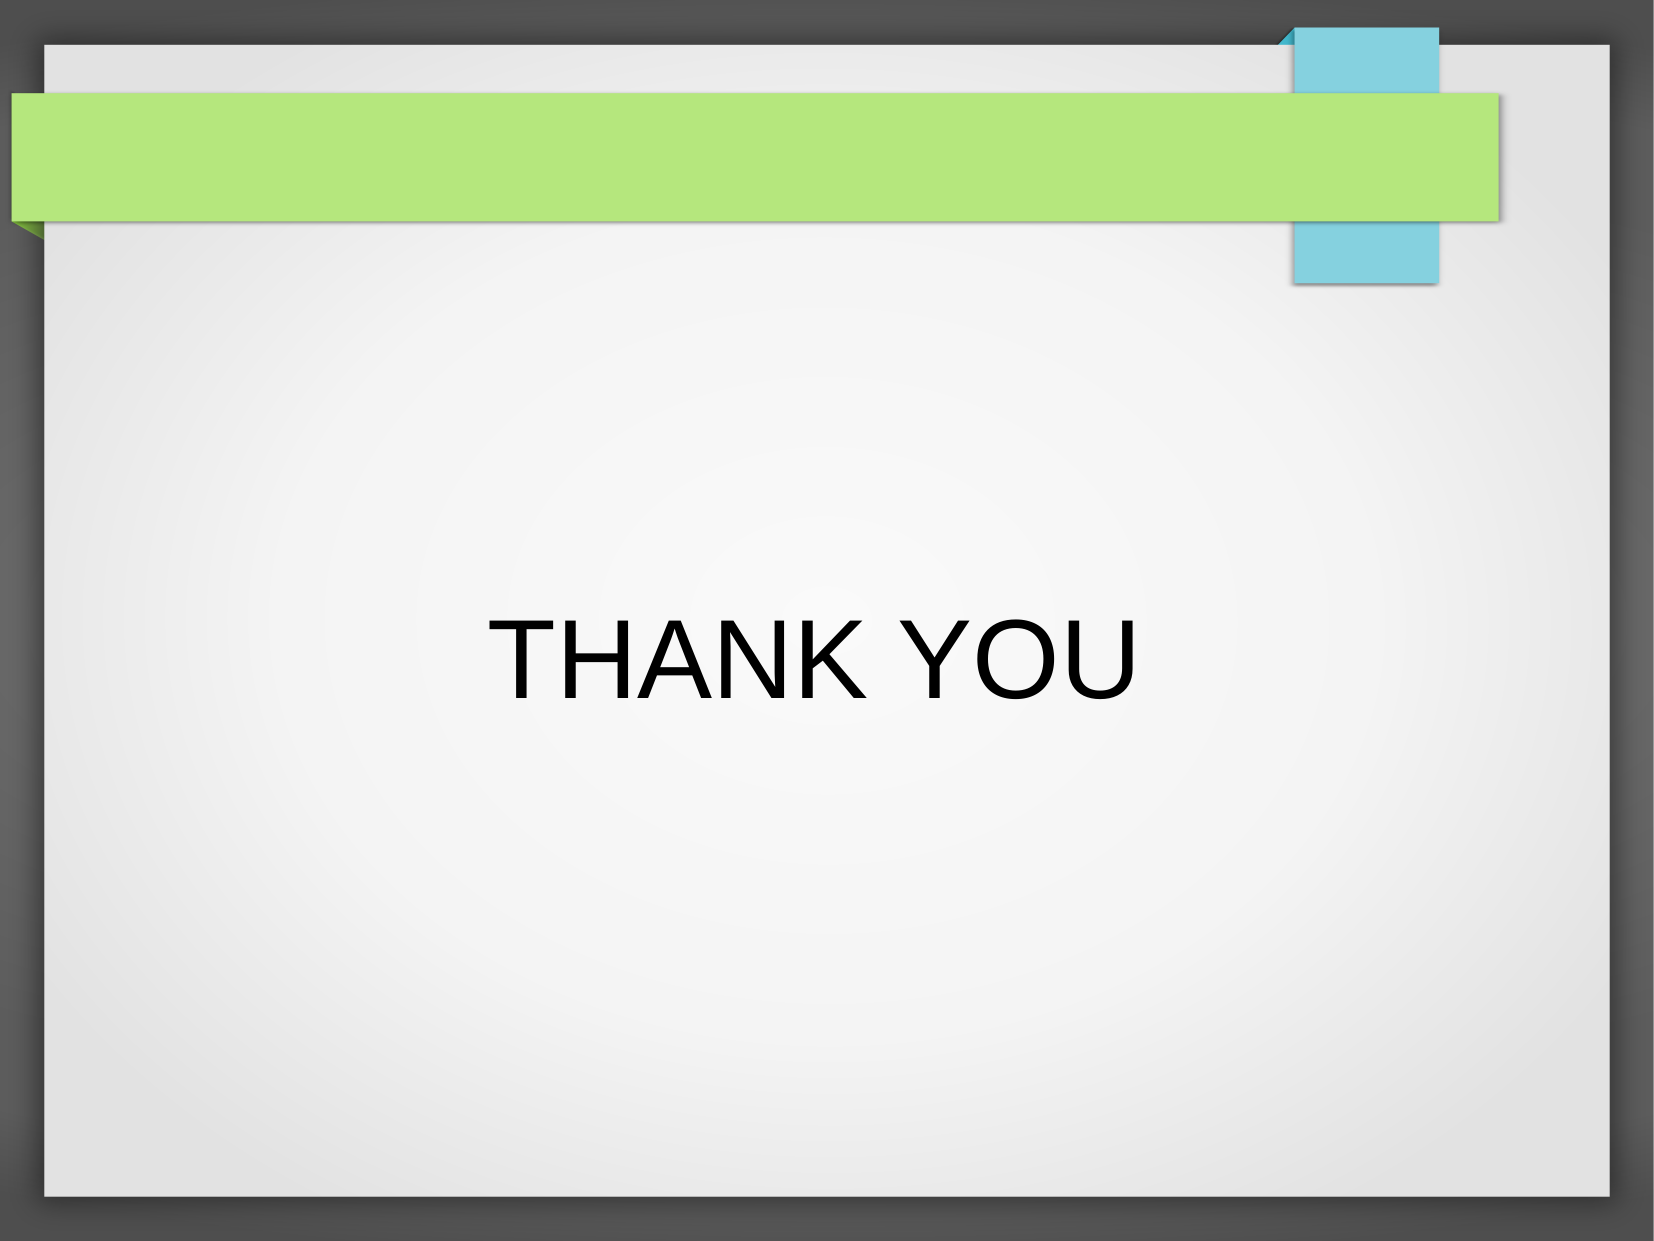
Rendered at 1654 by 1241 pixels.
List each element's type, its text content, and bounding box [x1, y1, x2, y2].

subtitle THANK YOU [224, 385, 1406, 934]
picture [0, 0, 1654, 1241]
